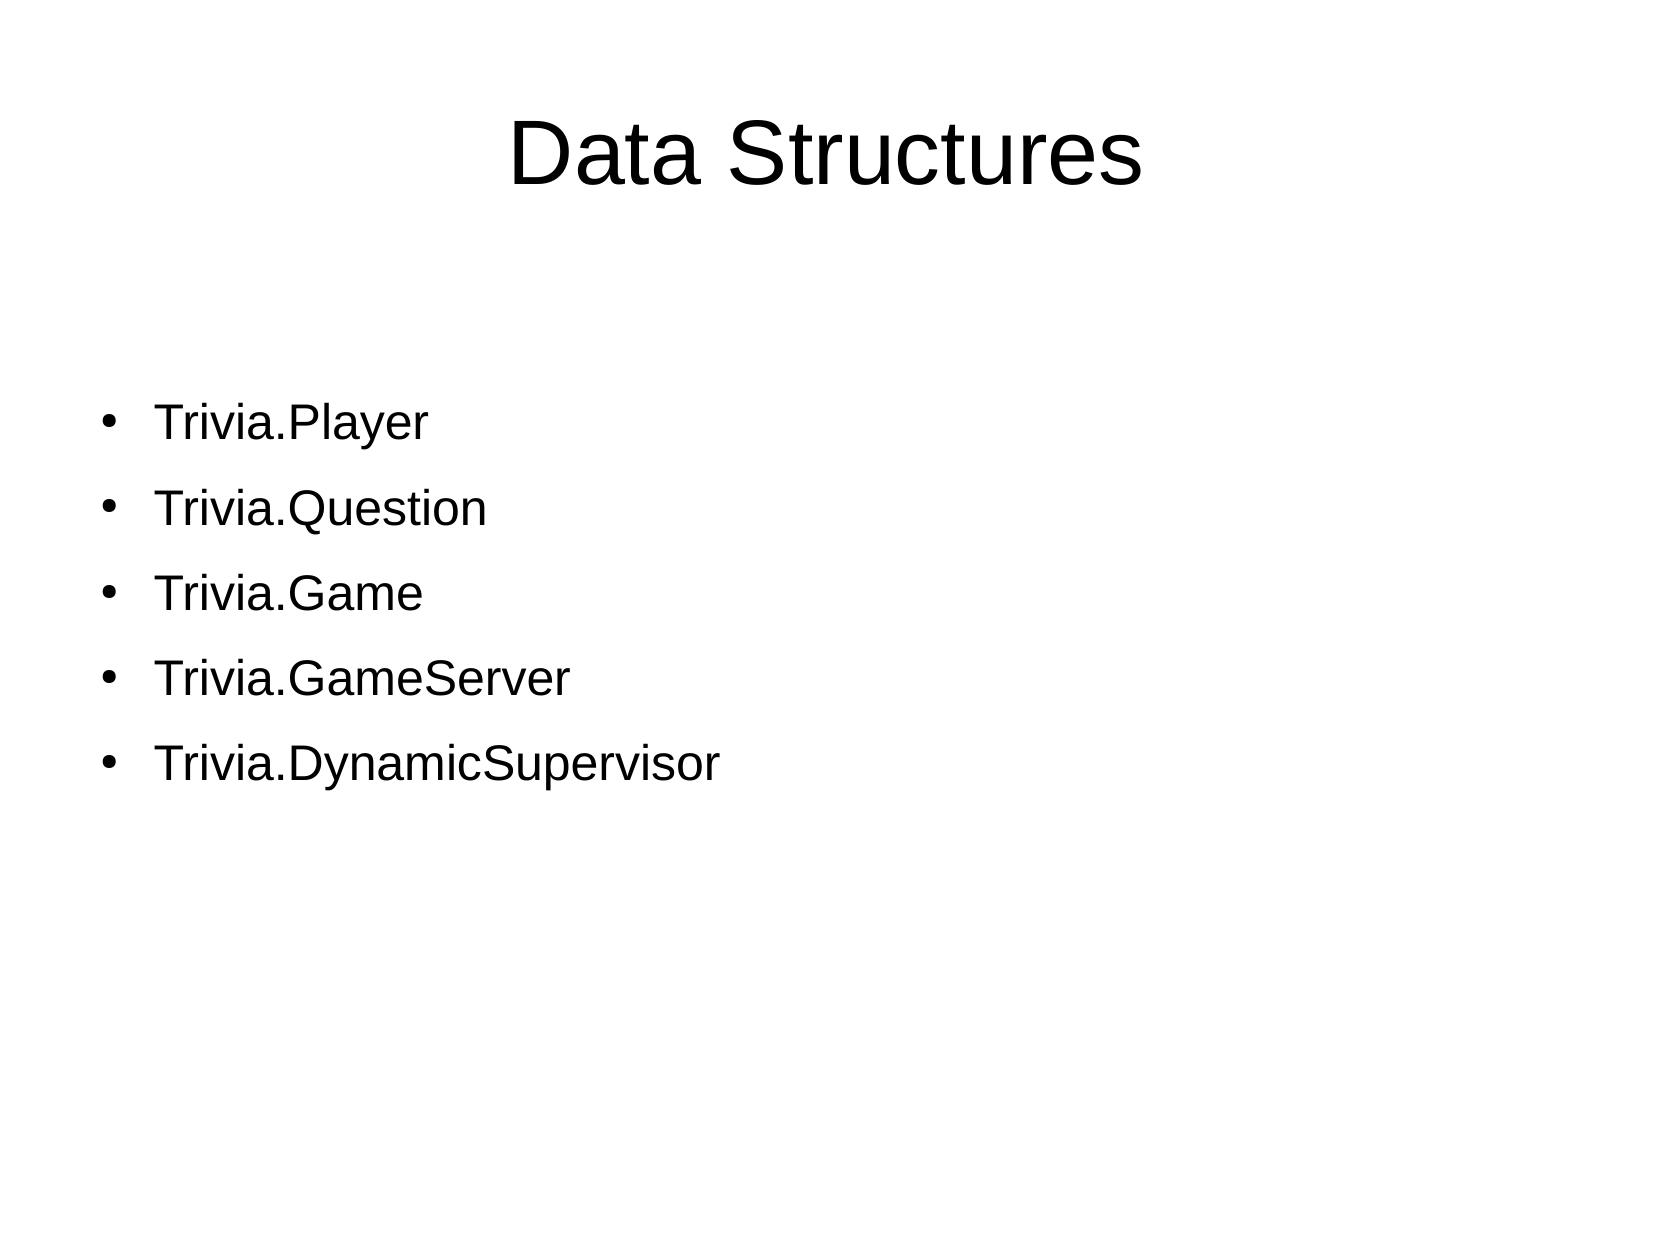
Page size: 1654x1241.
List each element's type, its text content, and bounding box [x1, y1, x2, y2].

title Data Structures [82, 49, 1571, 257]
list Trivia.Player Trivia.Question Trivia.Game Trivia.GameServer Trivia.DynamicSupervisor [82, 290, 1571, 1010]
